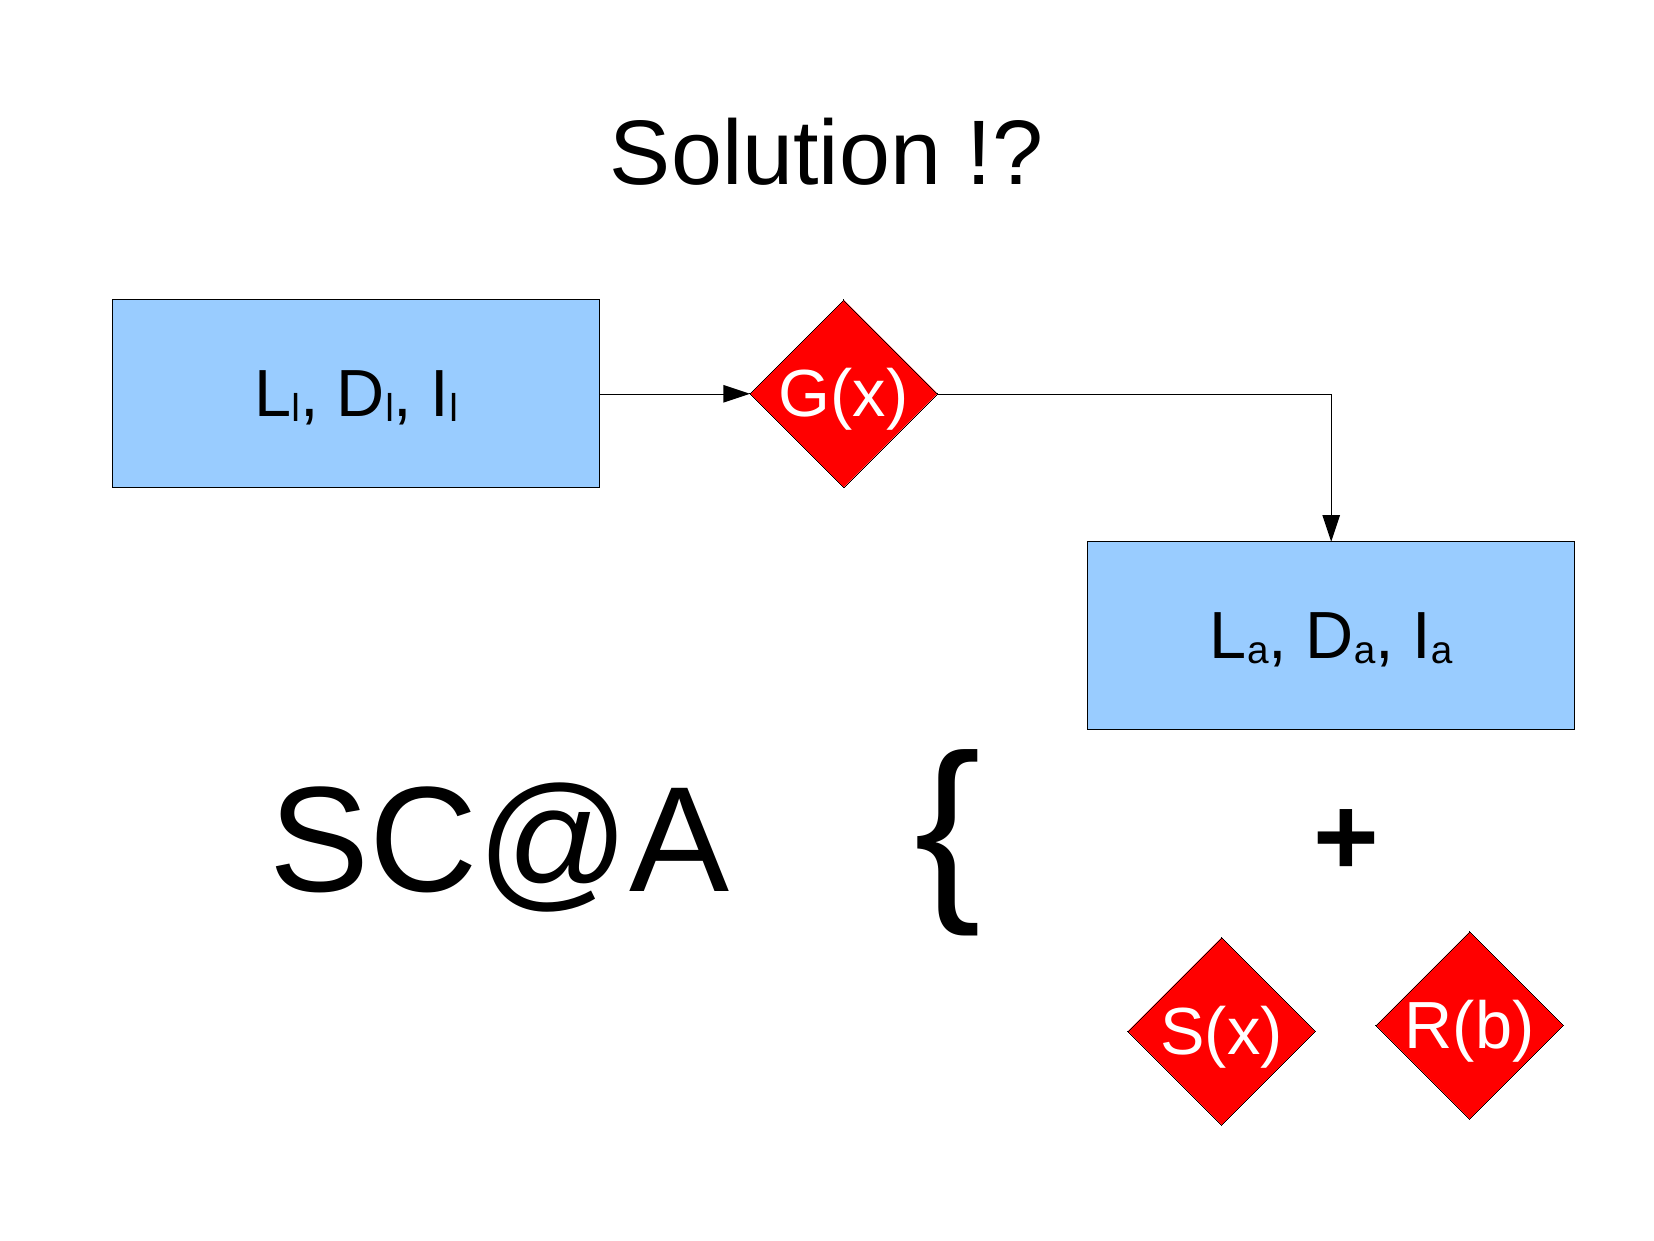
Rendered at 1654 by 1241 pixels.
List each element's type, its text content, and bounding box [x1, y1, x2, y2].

text_box SC@A [254, 748, 745, 931]
text_box Ll, Dl, Il [112, 299, 600, 488]
text_box + [1298, 766, 1412, 908]
text_box { [900, 706, 997, 945]
title Solution !? [82, 49, 1571, 257]
text_box S(x) [1127, 937, 1316, 1126]
text_box G(x) [750, 299, 938, 488]
text_box La, Da, Ia [1087, 541, 1575, 730]
text_box R(b) [1375, 931, 1564, 1120]
